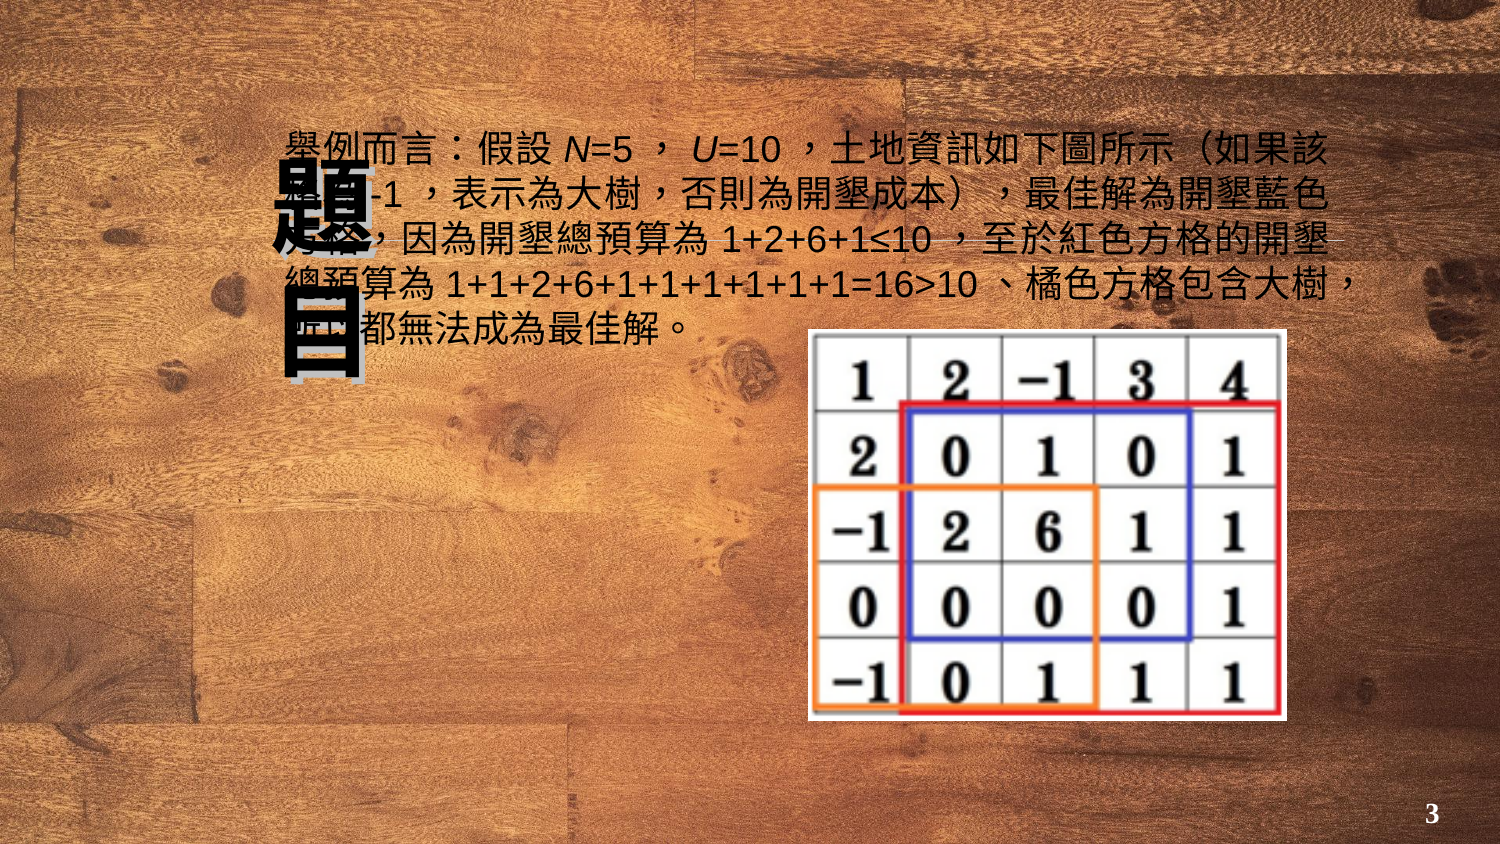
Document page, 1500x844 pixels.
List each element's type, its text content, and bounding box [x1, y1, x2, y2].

picture [808, 329, 1287, 721]
slide_number 3 [1410, 779, 1500, 844]
text_box 舉例而言：假設N=5，U=10，土地資訊如下圖所示（如果該格為-1，表示為大樹，否則為開墾成本），最佳解為開墾藍色方格，因為開墾總預算為1+2+6+1≤10，至於紅色方格的開墾總預算為1+1+2+6+1+1+1+1+1+1=16>10、橘色方格包含大樹，所以都無法成為最佳解。 [270, 117, 1345, 403]
title 題 目 [28, 306, 210, 552]
